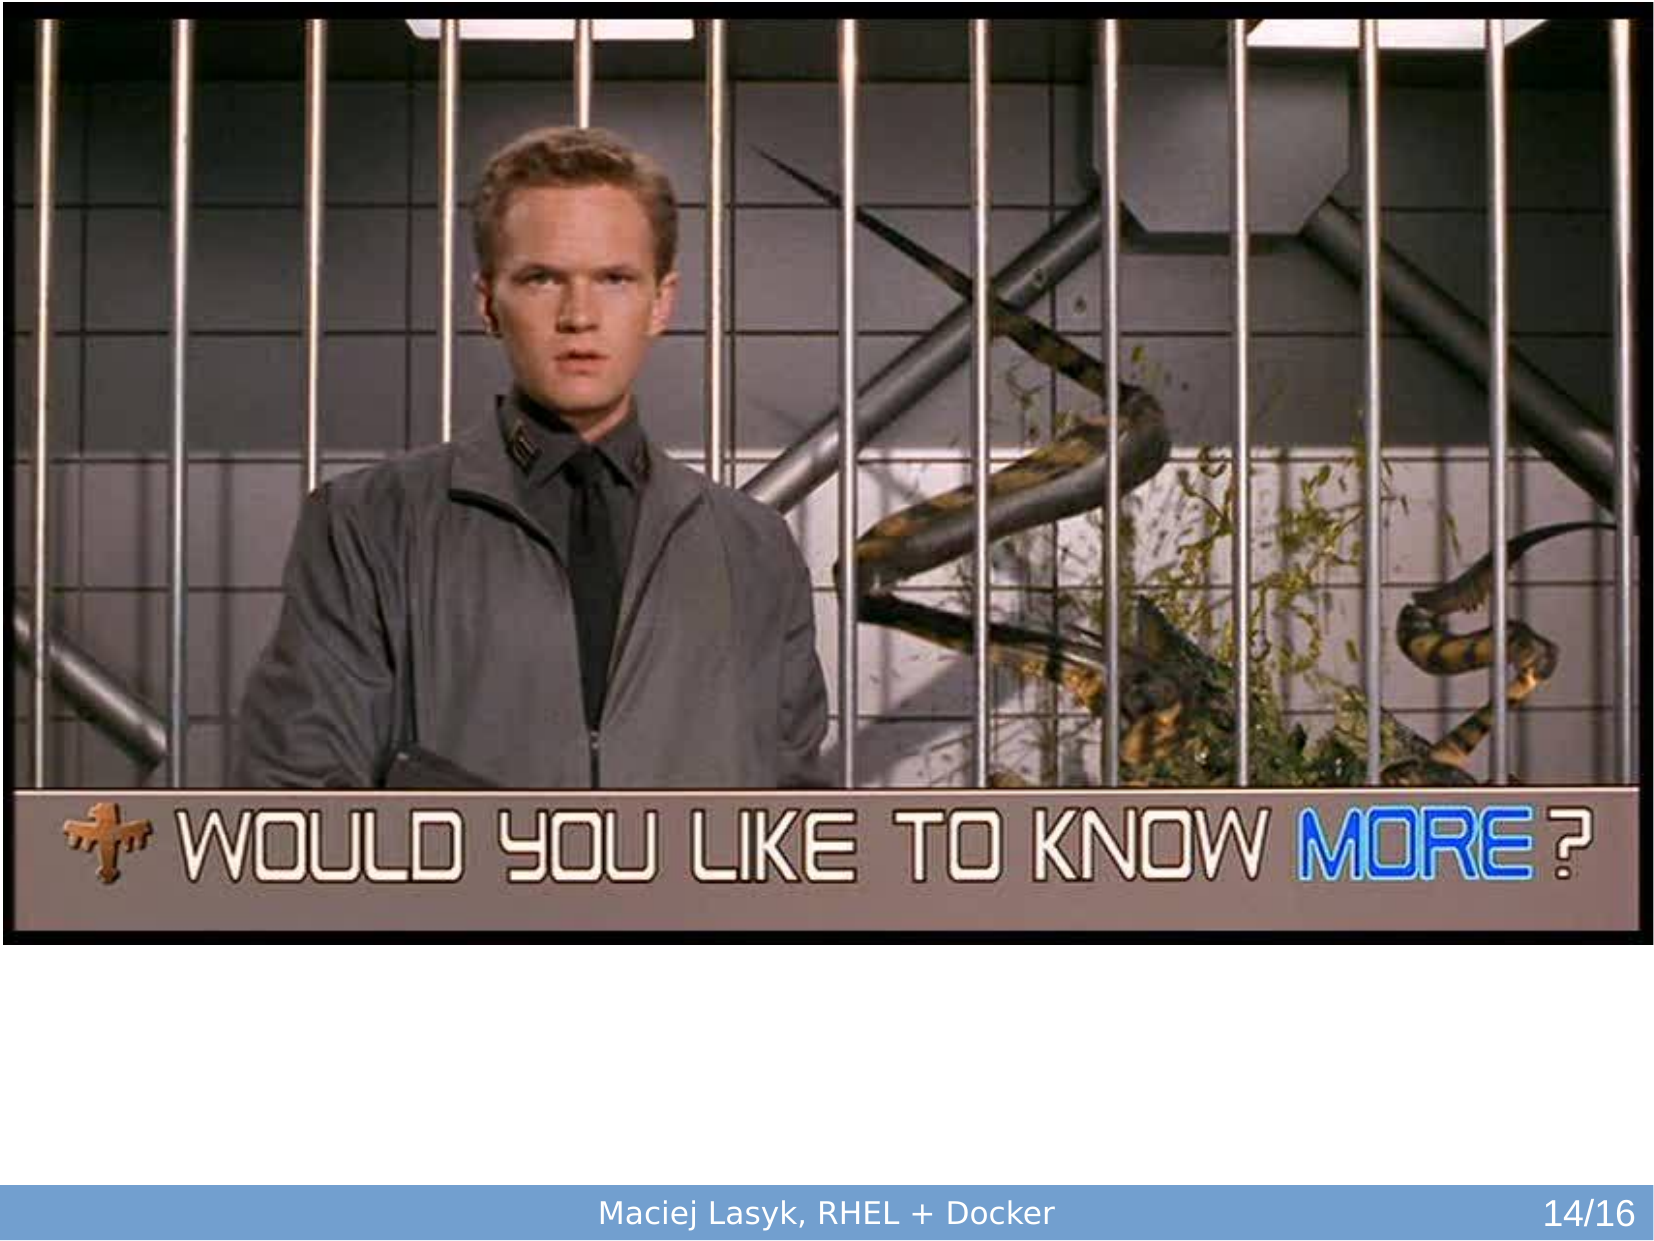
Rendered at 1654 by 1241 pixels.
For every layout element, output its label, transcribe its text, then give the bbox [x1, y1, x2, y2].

text_box Maciej Lasyk, RHEL + Docker [583, 1188, 1071, 1240]
picture [3, 2, 1654, 946]
text_box 14/16 [1527, 1185, 1651, 1241]
text_box [0, 1185, 1527, 1241]
